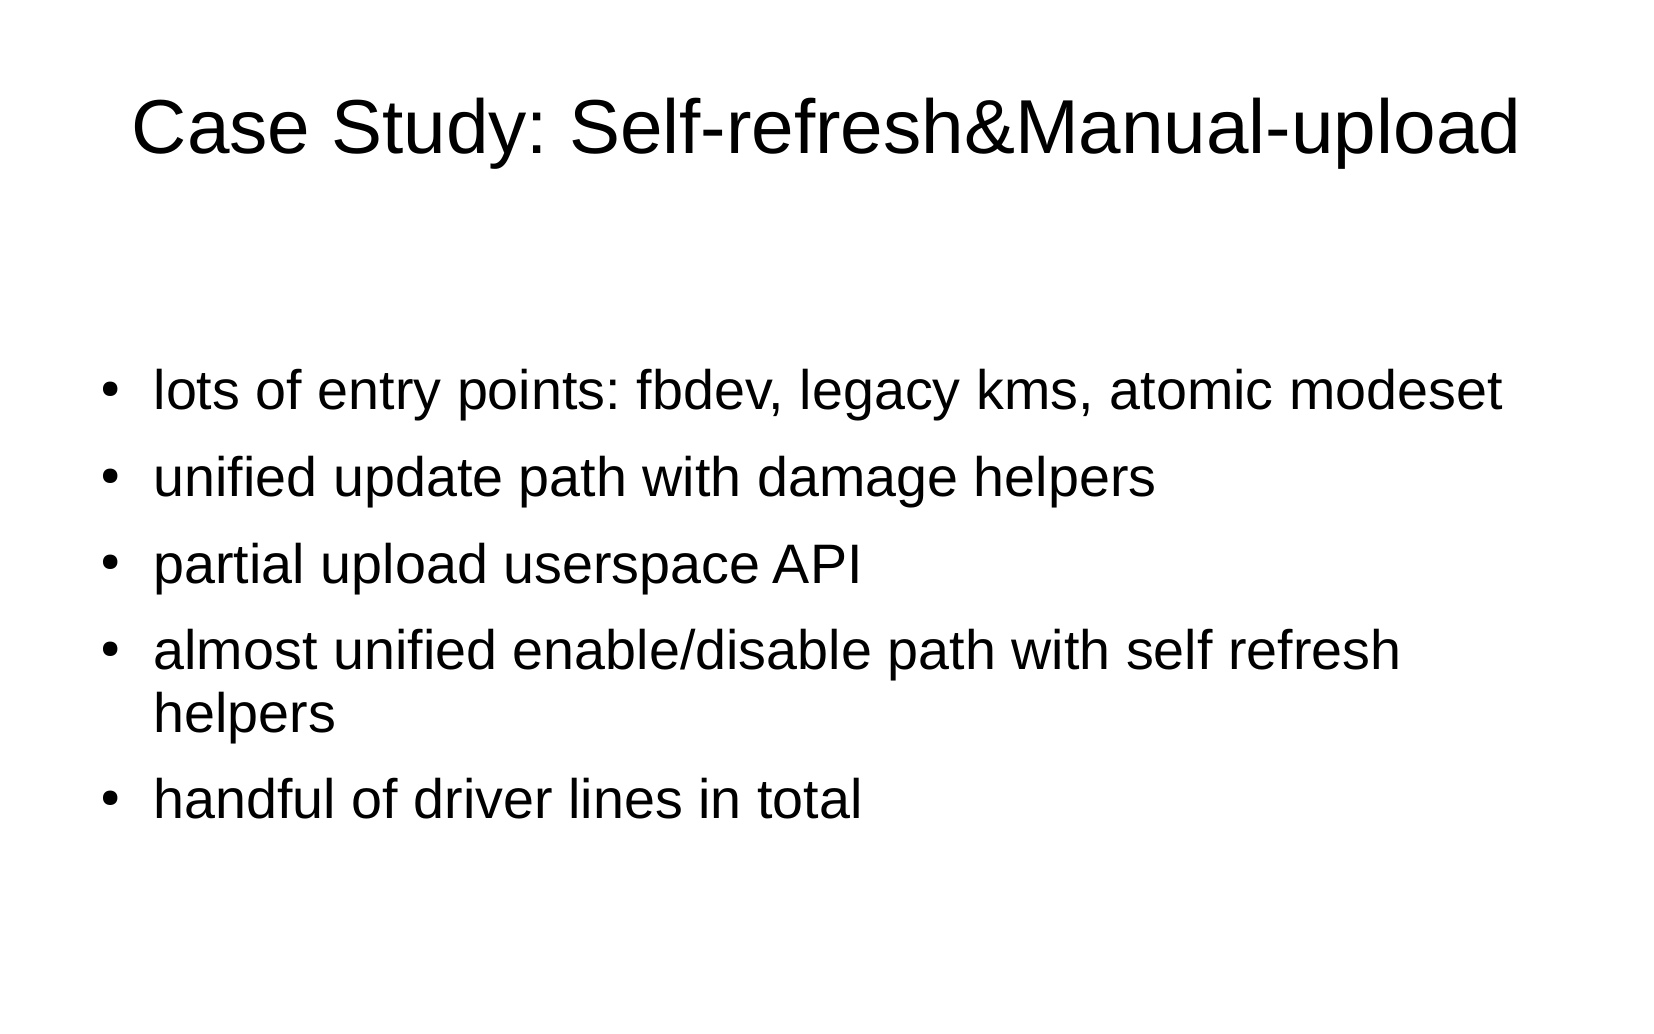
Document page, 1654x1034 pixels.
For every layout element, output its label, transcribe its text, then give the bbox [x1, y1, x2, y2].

title Case Study: Self-refresh&Manual-upload [82, 41, 1571, 214]
list lots of entry points: fbdev, legacy kms, atomic modeset unified update path with damage helpers partial upload userspace API almost unified enable/disable path with self refresh helpers handful of driver lines in total [82, 359, 1571, 851]
